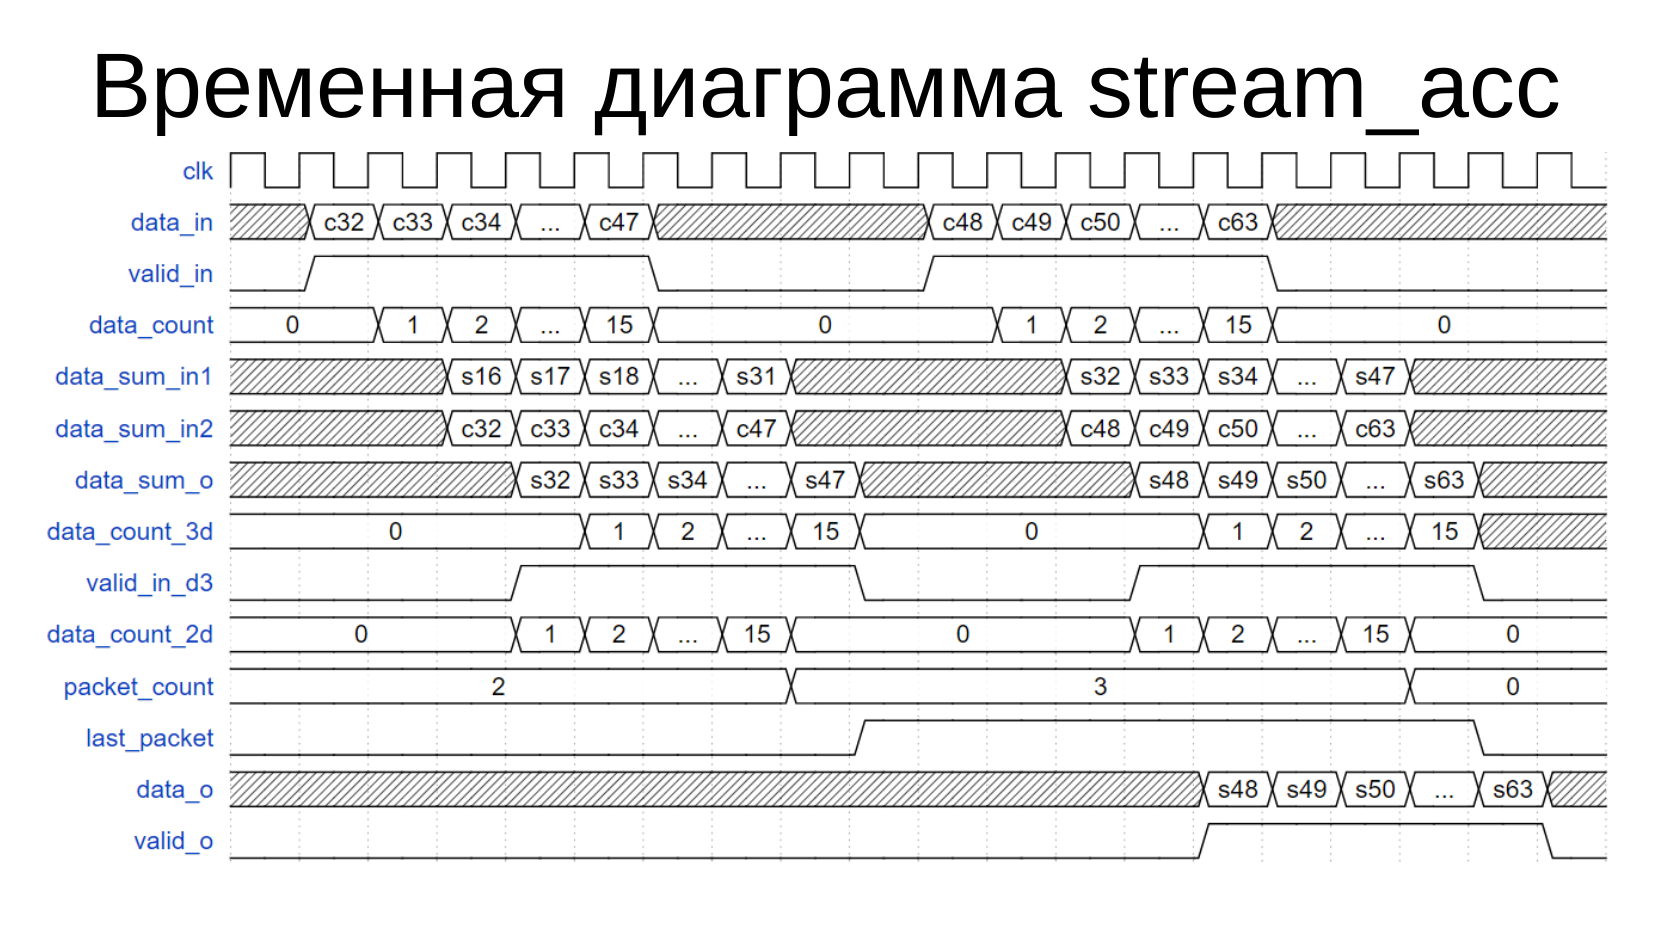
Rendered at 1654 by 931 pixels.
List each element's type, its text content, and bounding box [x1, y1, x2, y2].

picture [14, 152, 1636, 897]
title Временная диаграмма stream_acc [82, 7, 1571, 152]
